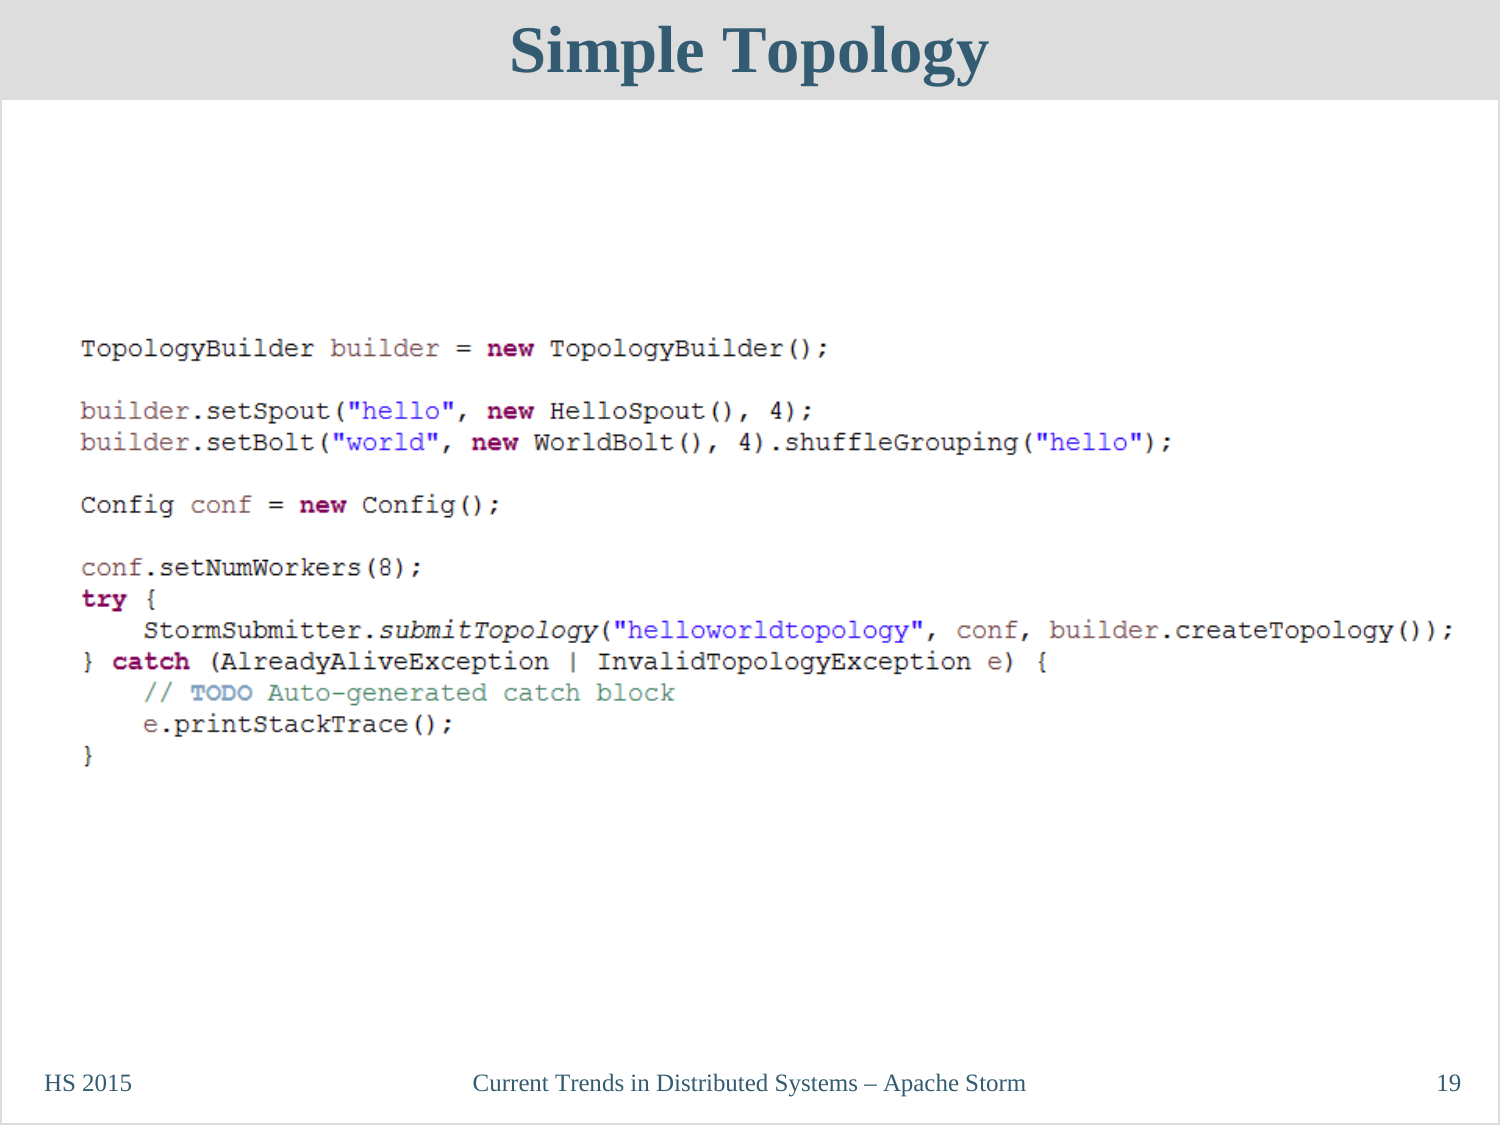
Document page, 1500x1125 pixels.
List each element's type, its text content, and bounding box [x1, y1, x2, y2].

picture [59, 322, 1480, 798]
text_box Current Trends in Distributed Systems – Apache Storm [300, 1058, 1201, 1107]
title Simple Topology [0, 0, 1500, 100]
text_box HS 2015 [29, 1058, 195, 1097]
text_box <Nummer> [1375, 1058, 1477, 1097]
